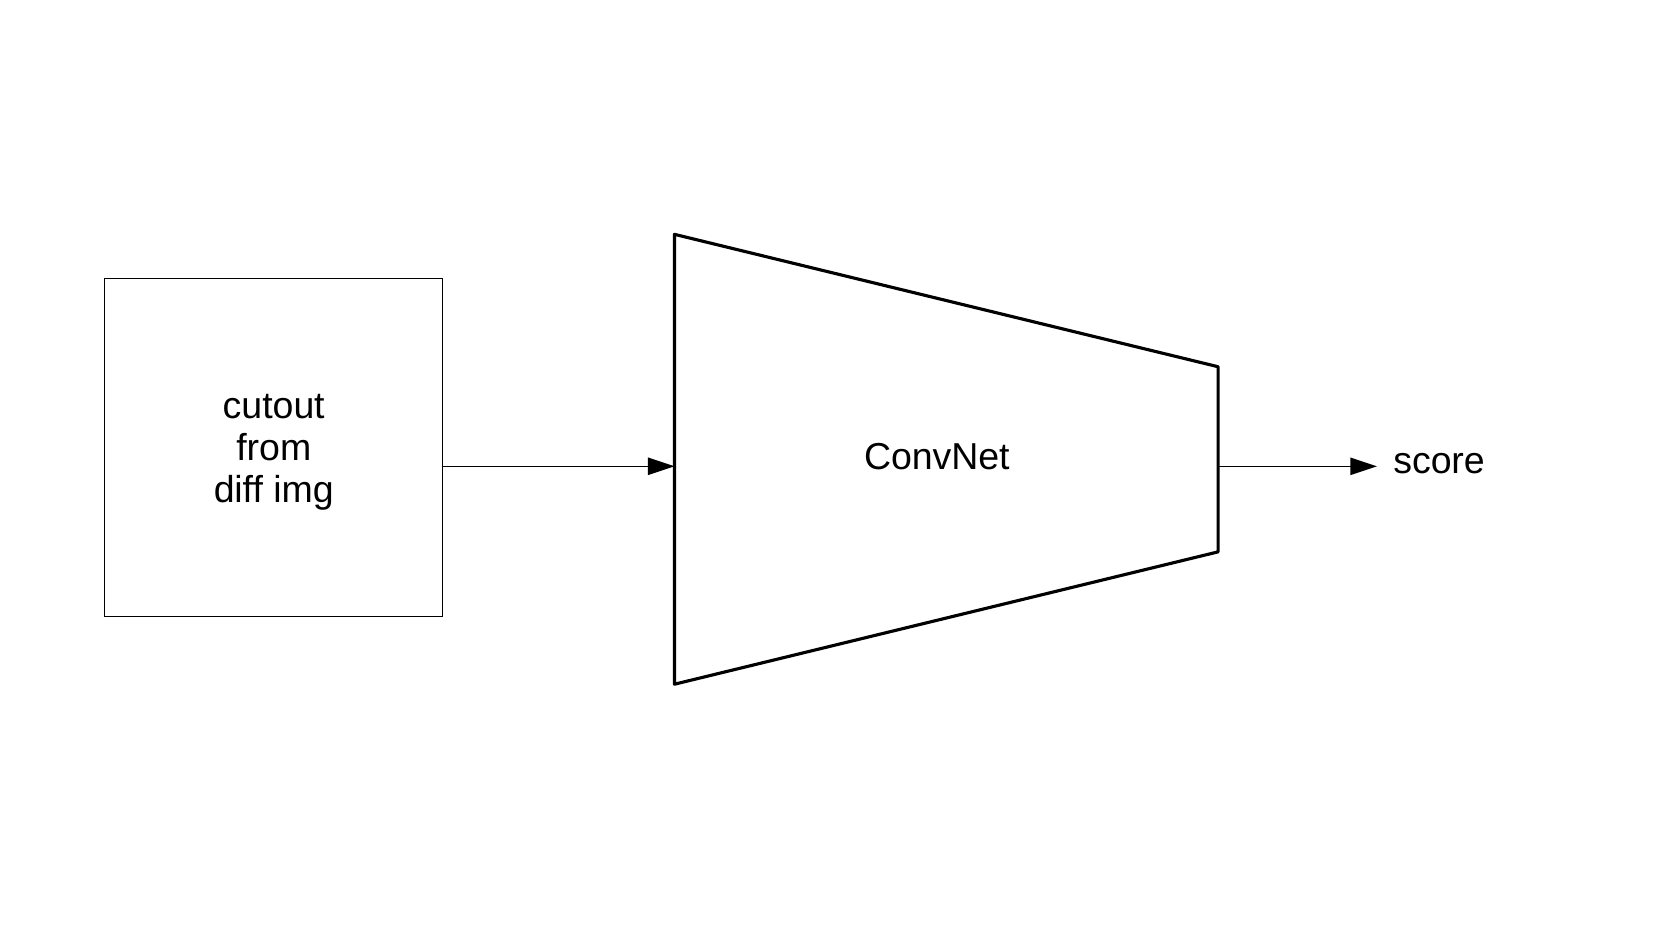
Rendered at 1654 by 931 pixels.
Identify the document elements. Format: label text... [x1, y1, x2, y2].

text_box [674, 234, 1219, 685]
text_box cutout from diff img [104, 278, 443, 617]
text_box score [1378, 432, 1531, 504]
text_box ConvNet [849, 428, 1069, 500]
